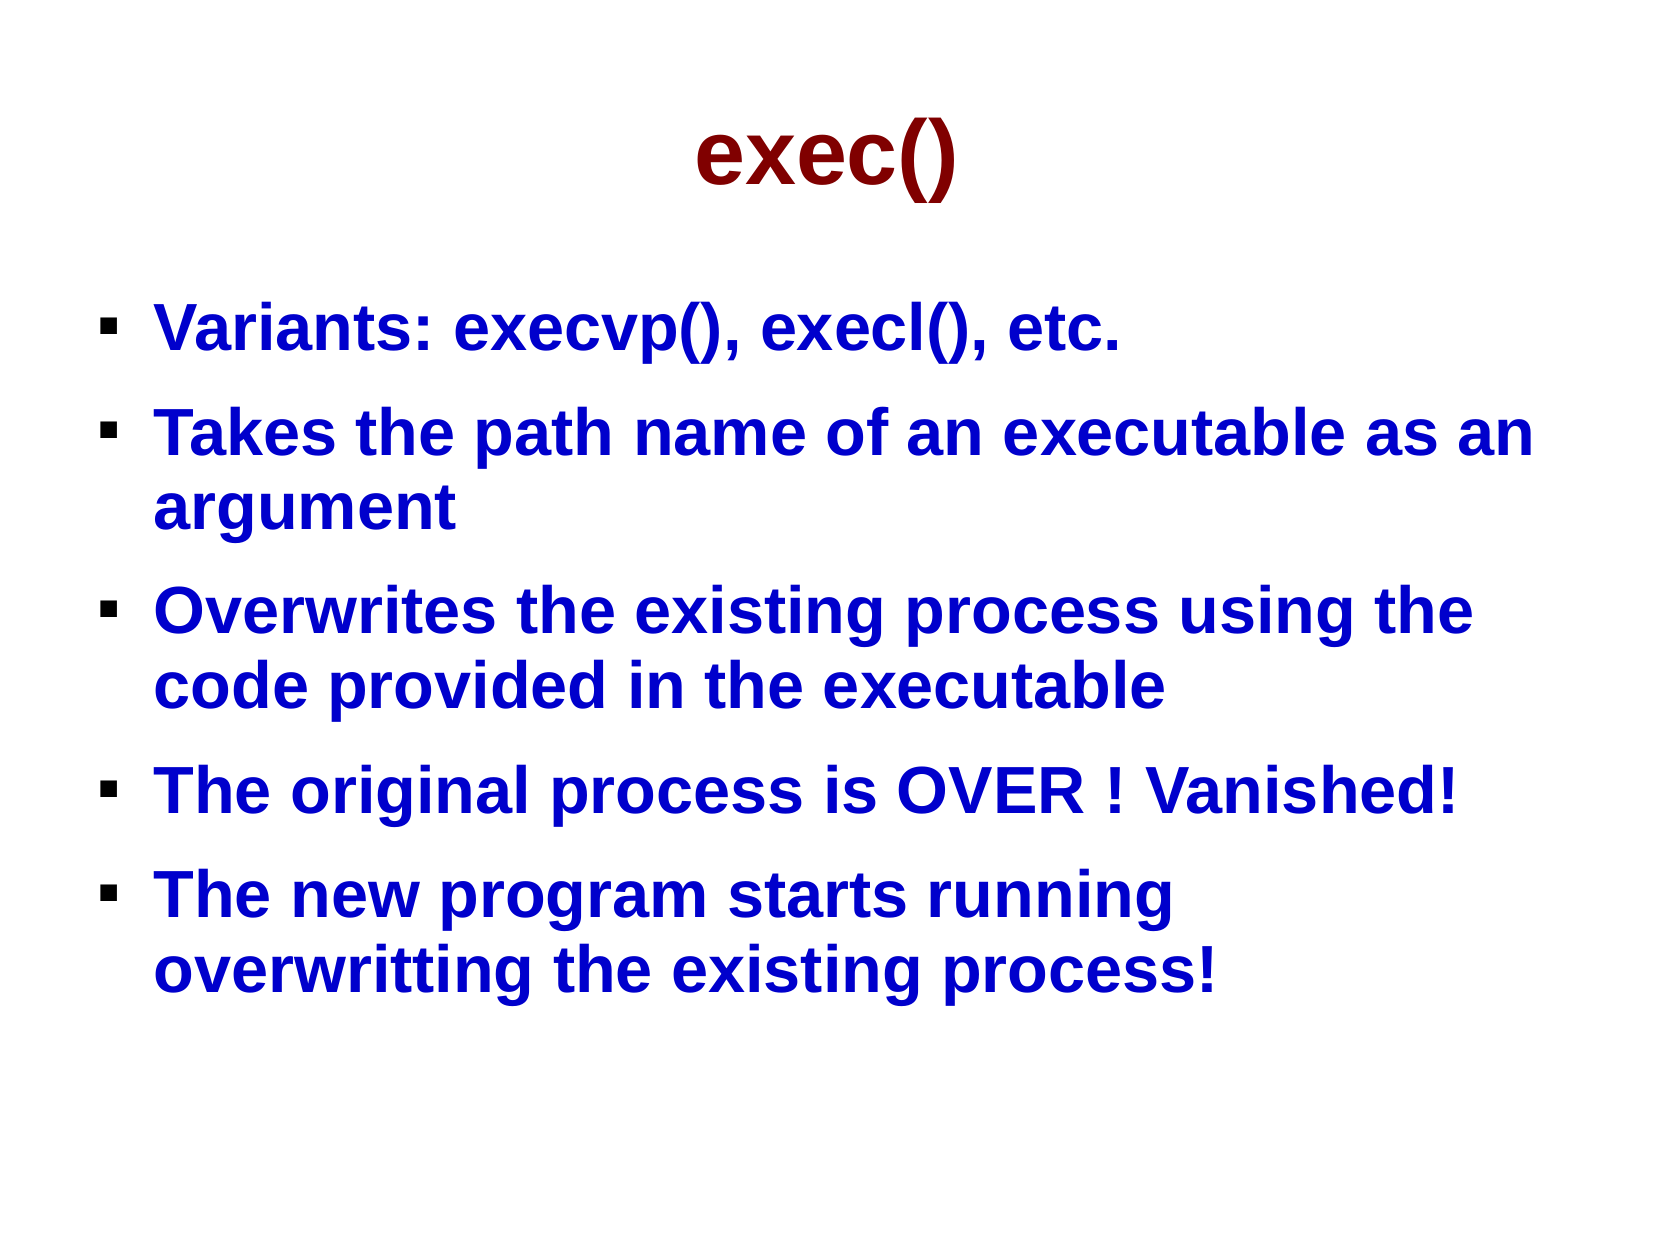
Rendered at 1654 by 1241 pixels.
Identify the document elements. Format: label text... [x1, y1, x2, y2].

list Variants: execvp(), execl(), etc. Takes the path name of an executable as an argument Overwrites the existing process using the code provided in the executable The original process is OVER ! Vanished! The new program starts running overwritting the existing process! [82, 290, 1571, 1010]
title exec() [82, 49, 1571, 257]
